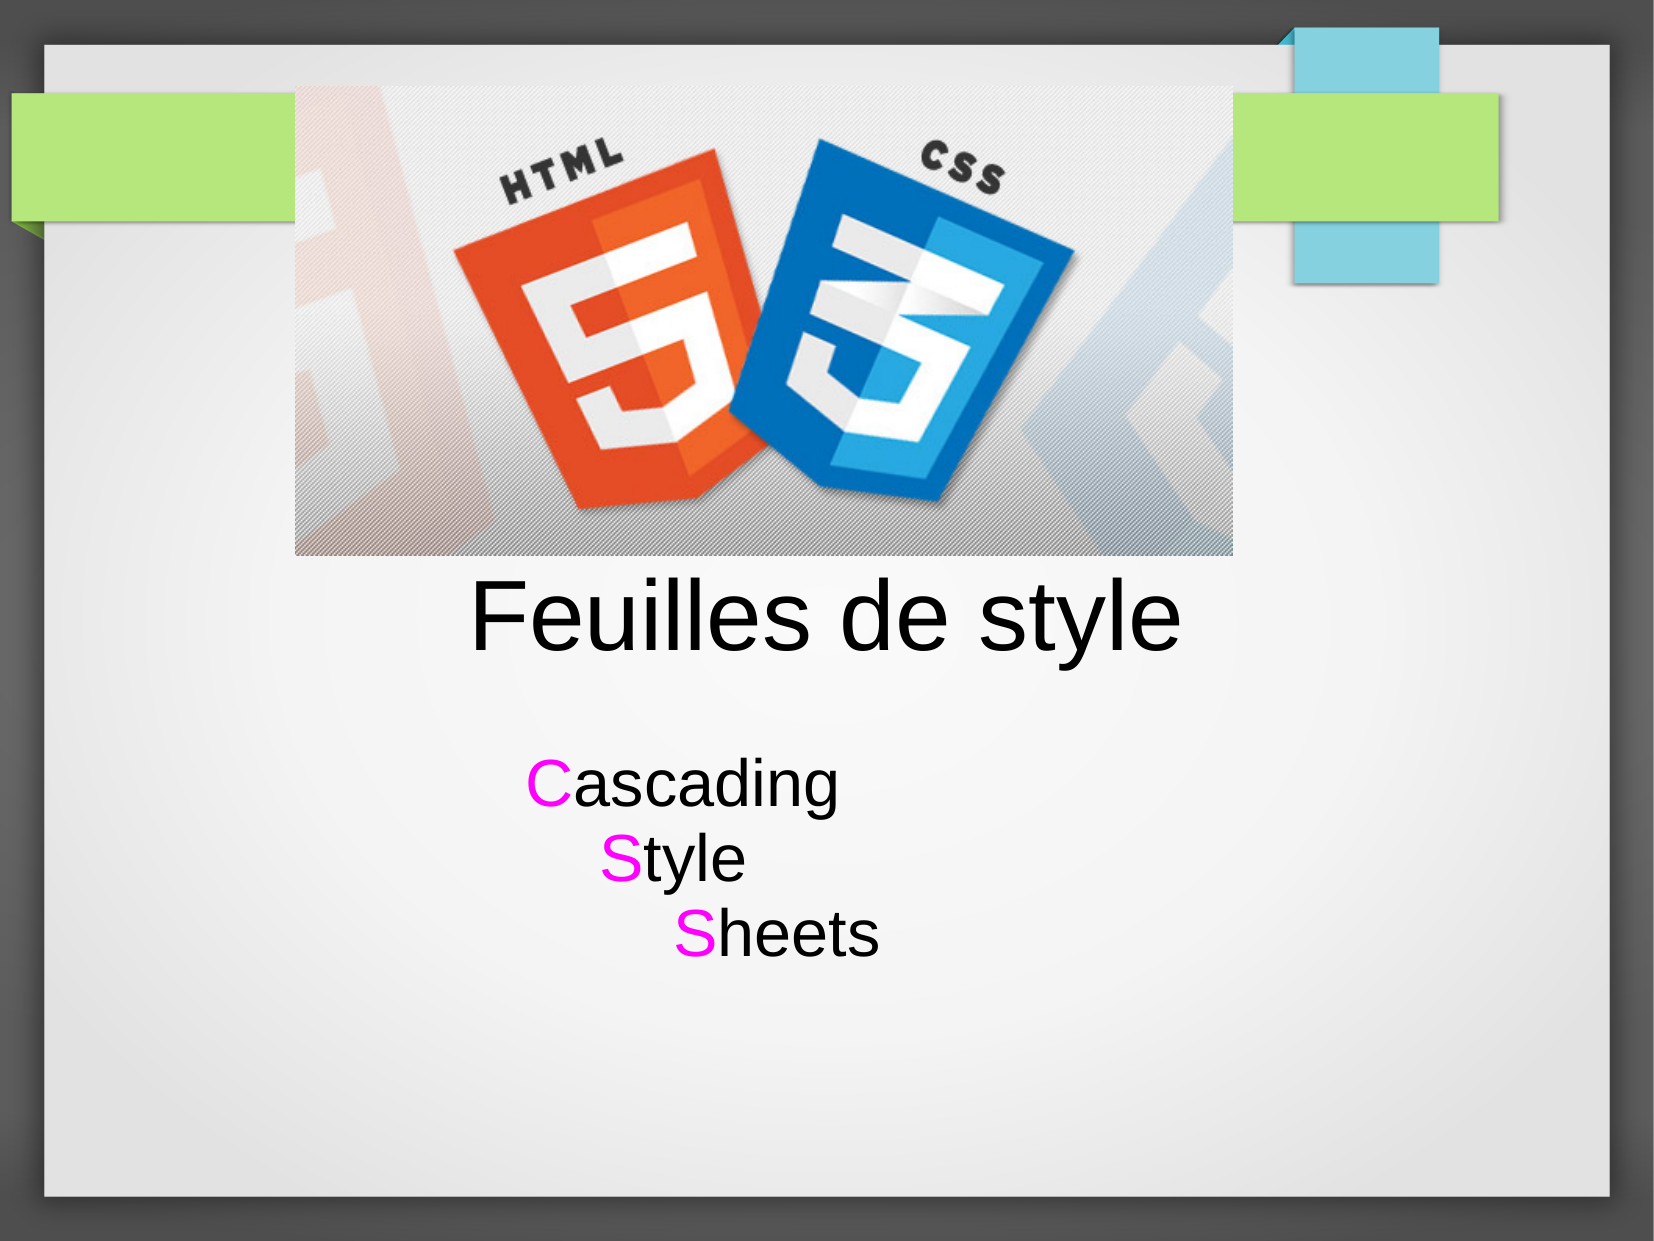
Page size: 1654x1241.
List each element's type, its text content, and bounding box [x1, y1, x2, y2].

subtitle Feuilles de style Cascading Style Sheets [82, 56, 1571, 1102]
picture [0, 0, 1654, 1241]
